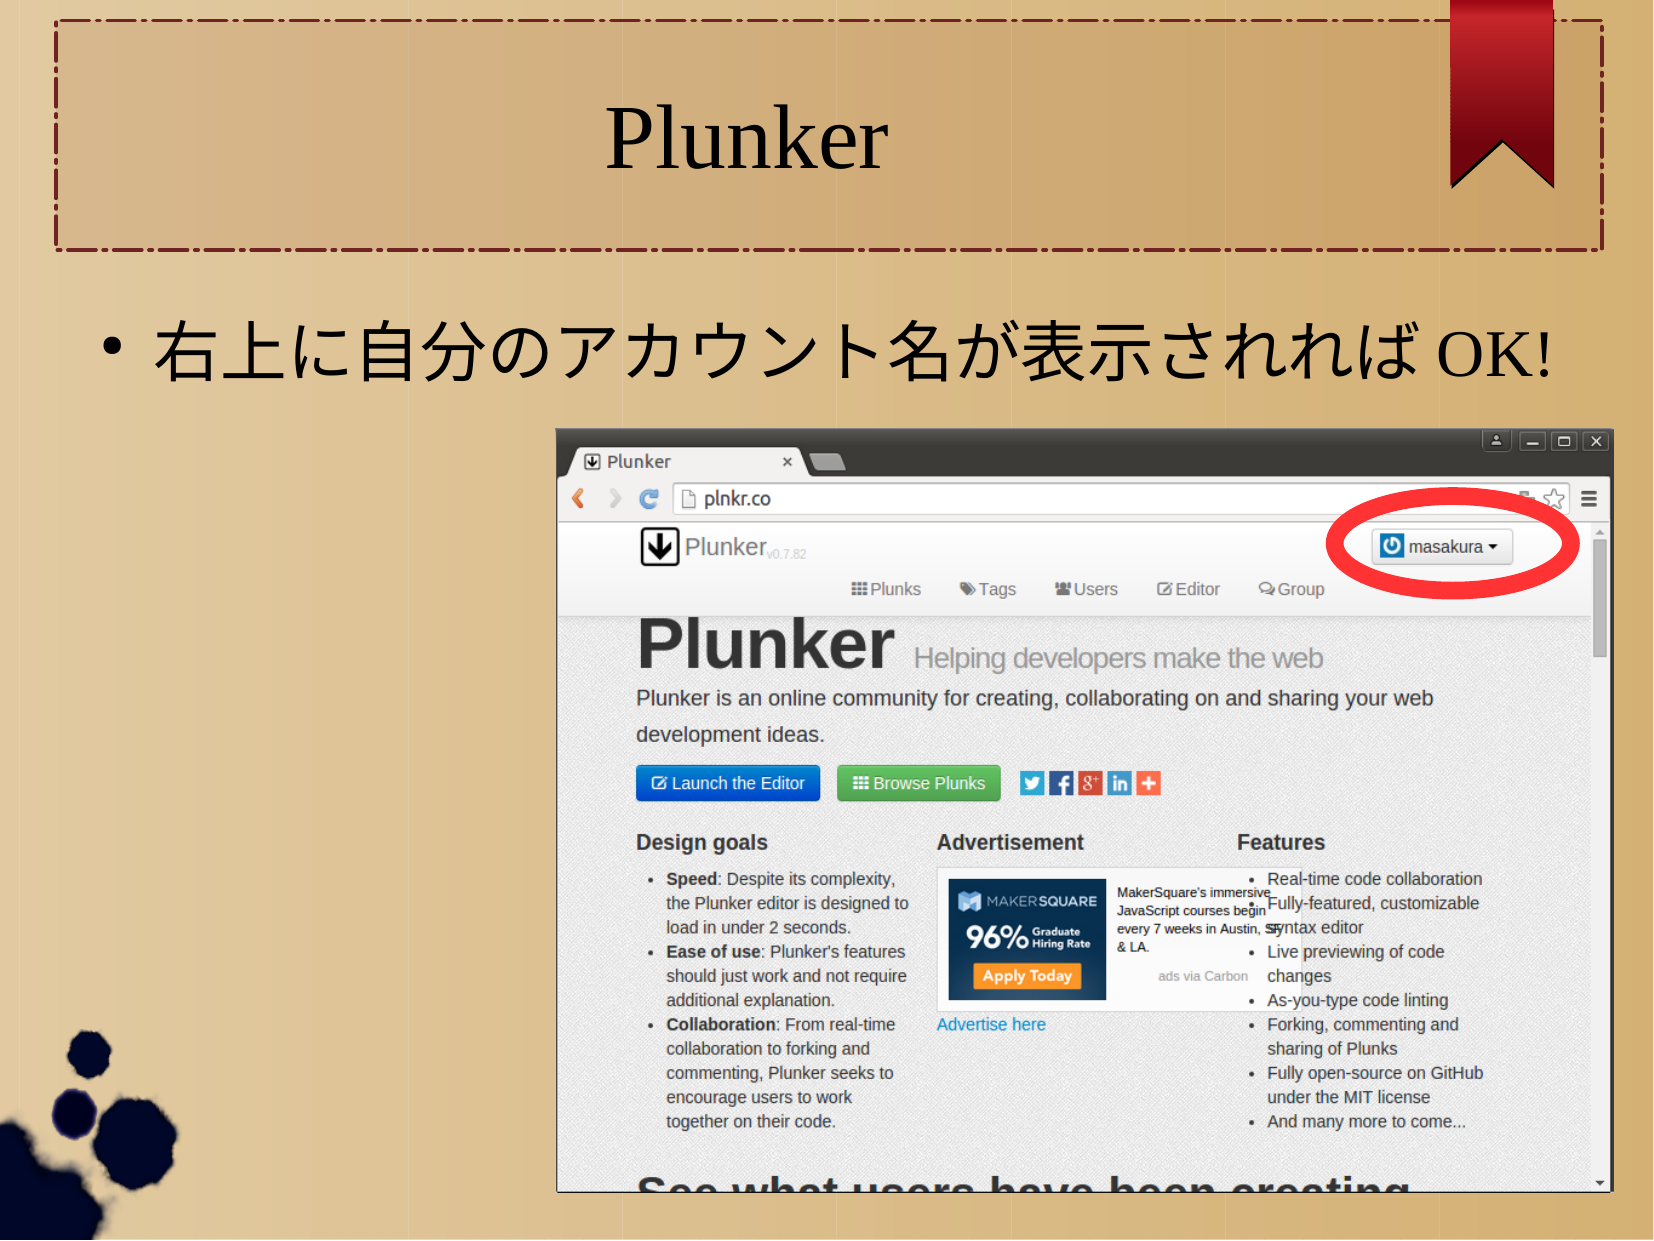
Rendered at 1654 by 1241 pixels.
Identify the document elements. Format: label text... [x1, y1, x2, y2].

picture [555, 428, 1614, 1193]
list 右上に自分のアカウント名が表示されれば OK! [82, 299, 1571, 1019]
title Plunker [82, 47, 1412, 229]
